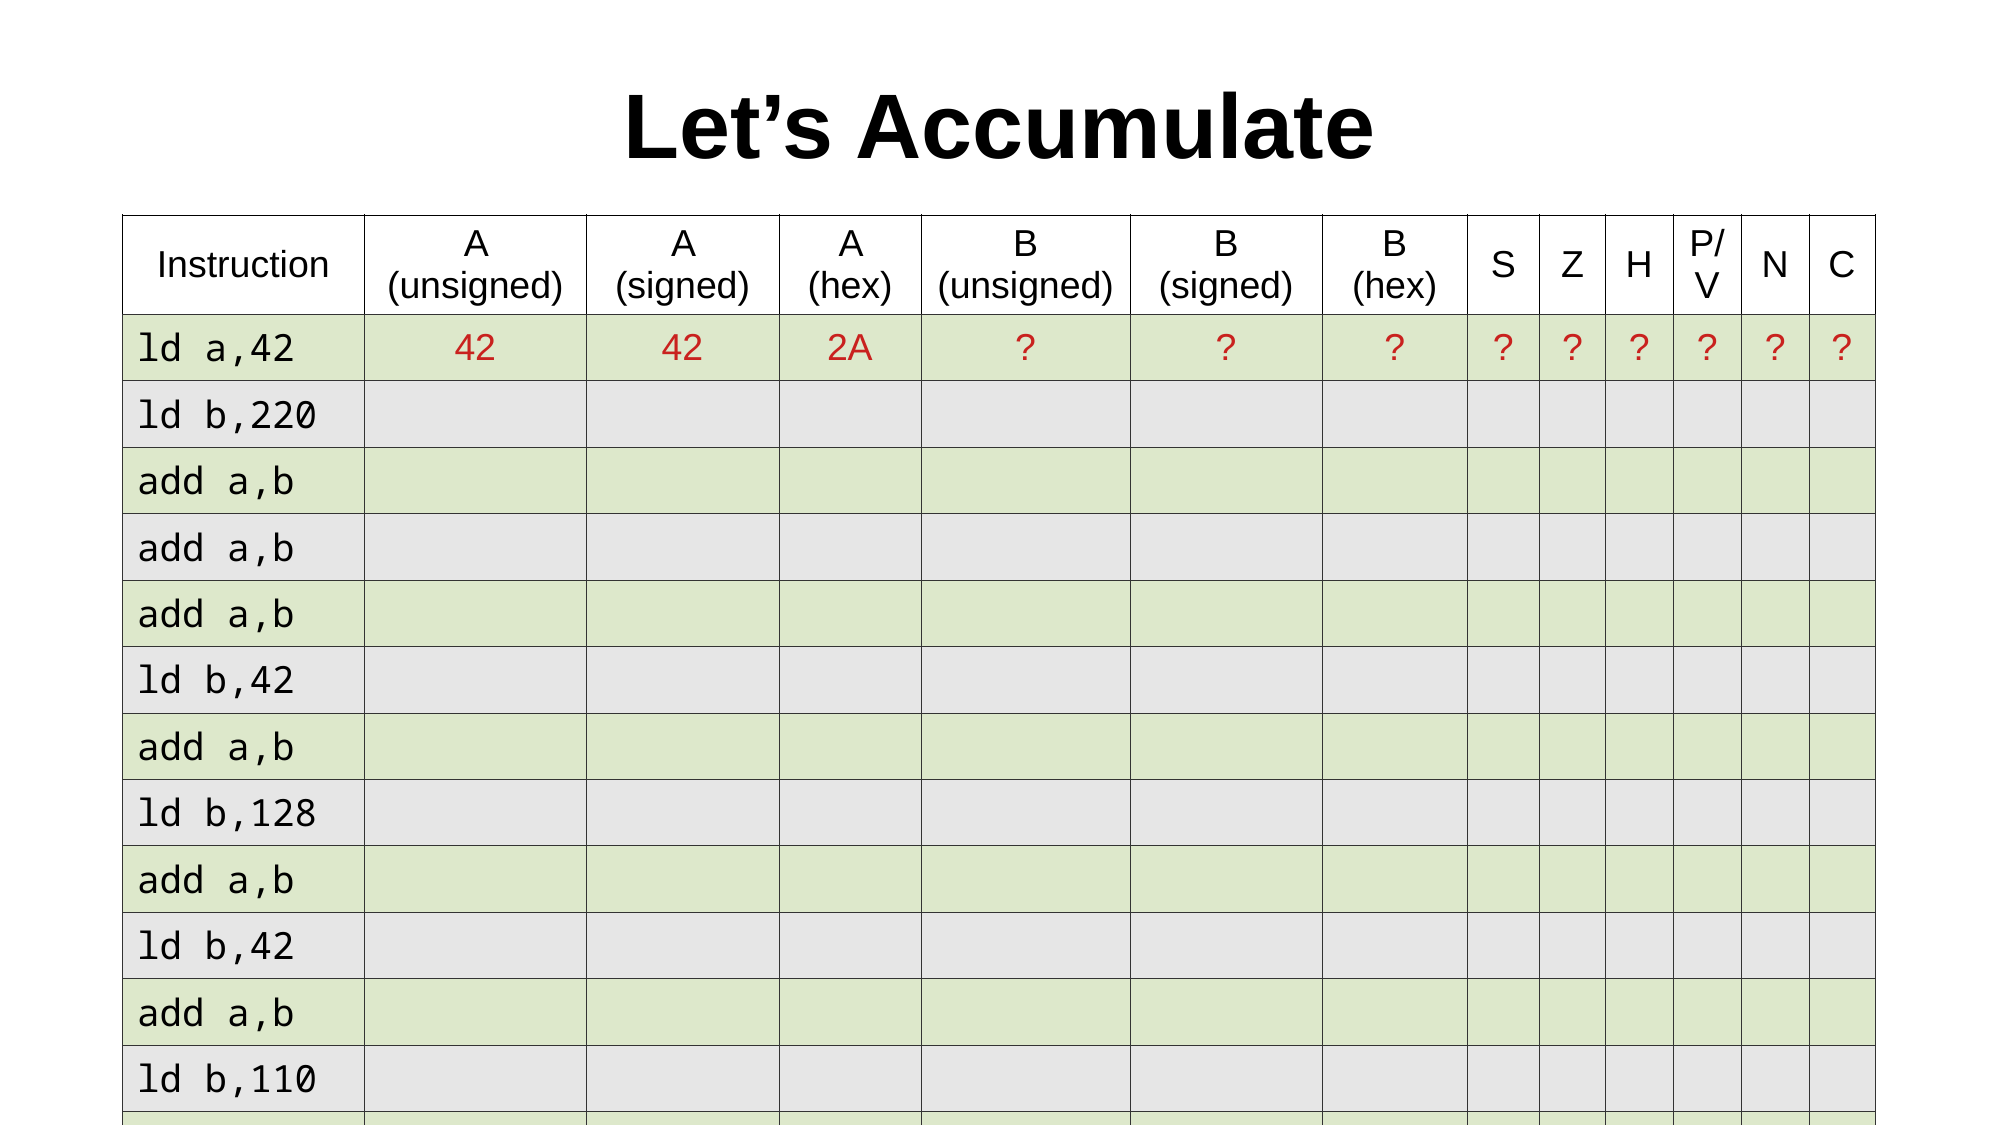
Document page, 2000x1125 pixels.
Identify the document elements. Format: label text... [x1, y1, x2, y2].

table_cell [587, 714, 779, 779]
table_cell [1606, 1112, 1673, 1125]
table_cell [1131, 381, 1322, 447]
table_cell [365, 714, 586, 779]
table_cell add a,b [123, 448, 364, 513]
table_cell [1810, 381, 1875, 447]
table_cell [1606, 381, 1673, 447]
table_cell [1810, 979, 1875, 1045]
table_cell [1323, 913, 1467, 978]
table_cell [1540, 514, 1605, 580]
table_cell ? [922, 315, 1130, 380]
table_cell [365, 448, 586, 513]
table_cell [1742, 846, 1809, 912]
table_cell [1540, 1046, 1605, 1111]
table_header H [1606, 216, 1673, 314]
table_header N [1742, 216, 1809, 314]
table_cell [1606, 448, 1673, 513]
table_cell 42 [587, 315, 779, 380]
table_cell [1810, 514, 1875, 580]
table_header B (unsigned) [922, 216, 1130, 314]
table_cell ? [1810, 315, 1875, 380]
table_cell ld b,42 [123, 647, 364, 713]
table_cell [1131, 514, 1322, 580]
table_cell 42 [365, 315, 586, 380]
table_cell [1540, 581, 1605, 646]
table_cell [1810, 913, 1875, 978]
table_cell ? [1540, 315, 1605, 380]
table_cell [1810, 846, 1875, 912]
table_cell [780, 581, 921, 646]
table_cell [365, 780, 586, 845]
table_cell ld b,110 [123, 1046, 364, 1111]
table_cell [1323, 581, 1467, 646]
table_cell [1468, 846, 1539, 912]
table_cell [1810, 581, 1875, 646]
table_cell add a,b [123, 1112, 364, 1125]
table_cell [1810, 448, 1875, 513]
table_cell [922, 448, 1130, 513]
table_cell add a,b [123, 979, 364, 1045]
table_cell [1810, 780, 1875, 845]
table_cell [1810, 1046, 1875, 1111]
table_cell [1131, 846, 1322, 912]
table_cell [1674, 647, 1741, 713]
table_cell [1131, 780, 1322, 845]
table_cell [1540, 846, 1605, 912]
table_cell [780, 448, 921, 513]
table_cell add a,b [123, 514, 364, 580]
table_cell [1540, 1112, 1605, 1125]
table_cell ? [1131, 315, 1322, 380]
table_cell [1674, 979, 1741, 1045]
table_cell ? [1606, 315, 1673, 380]
table_cell [1468, 448, 1539, 513]
table_cell [922, 381, 1130, 447]
table_cell [1323, 979, 1467, 1045]
table_cell [780, 979, 921, 1045]
table_cell [1468, 1046, 1539, 1111]
table_cell [1606, 979, 1673, 1045]
table_cell [922, 780, 1130, 845]
table_cell [1606, 913, 1673, 978]
table_cell [1323, 514, 1467, 580]
table_cell [587, 448, 779, 513]
table_cell [587, 581, 779, 646]
table_cell [1323, 381, 1467, 447]
table_cell [780, 647, 921, 713]
table_cell [922, 979, 1130, 1045]
table_cell [587, 846, 779, 912]
table_cell [1540, 979, 1605, 1045]
table_cell [922, 647, 1130, 713]
table_cell [1323, 780, 1467, 845]
table_cell [1742, 581, 1809, 646]
table_cell [1742, 714, 1809, 779]
table_cell [587, 1112, 779, 1125]
table_cell [1742, 1112, 1809, 1125]
table_cell ld b,220 [123, 381, 364, 447]
table_cell [1810, 1112, 1875, 1125]
table_header A (signed) [587, 216, 779, 314]
table_cell [1606, 647, 1673, 713]
table_header Z [1540, 216, 1605, 314]
table_cell [1674, 514, 1741, 580]
table_cell [1810, 647, 1875, 713]
table_cell add a,b [123, 846, 364, 912]
table_cell [1674, 780, 1741, 845]
table_cell [1131, 448, 1322, 513]
table_cell ? [1468, 315, 1539, 380]
table_cell [365, 647, 586, 713]
table_cell [1323, 714, 1467, 779]
table_cell [1742, 647, 1809, 713]
table_cell [1131, 1046, 1322, 1111]
table_cell [1323, 448, 1467, 513]
table_cell ? [1674, 315, 1741, 380]
table_cell [780, 714, 921, 779]
table_cell ? [1323, 315, 1467, 380]
table_cell [1323, 647, 1467, 713]
title Let’s Accumulate [137, 18, 1862, 215]
table_cell [365, 1046, 586, 1111]
table_cell [1540, 780, 1605, 845]
table_cell [1742, 1046, 1809, 1111]
table_cell [365, 381, 586, 447]
table_cell ld a,42 [123, 315, 364, 380]
table_cell [780, 381, 921, 447]
table_cell ? [1742, 315, 1809, 380]
table_cell [922, 1112, 1130, 1125]
table_cell [587, 647, 779, 713]
table_cell [780, 1046, 921, 1111]
table_cell [1540, 714, 1605, 779]
table_cell [1674, 581, 1741, 646]
table_cell [922, 1046, 1130, 1111]
table_cell [1468, 714, 1539, 779]
table_header S [1468, 216, 1539, 314]
table_cell [922, 514, 1130, 580]
table_cell [1606, 846, 1673, 912]
table_cell [1131, 647, 1322, 713]
table_cell [1468, 647, 1539, 713]
table_cell [1674, 448, 1741, 513]
table_cell [922, 581, 1130, 646]
table_cell [587, 780, 779, 845]
table_cell [1742, 780, 1809, 845]
table_cell [1468, 381, 1539, 447]
table_cell [1674, 714, 1741, 779]
table_header A (unsigned) [365, 216, 586, 314]
table_cell [1540, 647, 1605, 713]
table_cell [587, 514, 779, 580]
table_header P/V [1674, 216, 1741, 314]
table_header A (hex) [780, 216, 921, 314]
table_cell [1131, 1112, 1322, 1125]
table_cell [1742, 979, 1809, 1045]
table_cell add a,b [123, 581, 364, 646]
table_cell [1468, 780, 1539, 845]
table_cell [1606, 581, 1673, 646]
table_header B (signed) [1131, 216, 1322, 314]
table_cell add a,b [123, 714, 364, 779]
table_cell [1674, 913, 1741, 978]
table_cell [1131, 913, 1322, 978]
table_cell [780, 514, 921, 580]
table_header B (hex) [1323, 216, 1467, 314]
table_cell 2A [780, 315, 921, 380]
table_cell [1540, 448, 1605, 513]
table_cell ld b,128 [123, 780, 364, 845]
table_cell [1540, 913, 1605, 978]
table_header Instruction [123, 216, 364, 314]
table_cell [1468, 581, 1539, 646]
table_cell [1323, 1112, 1467, 1125]
table_cell [1606, 514, 1673, 580]
table_cell [780, 1112, 921, 1125]
table_cell ld b,42 [123, 913, 364, 978]
table_cell [780, 780, 921, 845]
table_cell [1742, 381, 1809, 447]
table_cell [1468, 1112, 1539, 1125]
table_cell [587, 381, 779, 447]
table_cell [1742, 448, 1809, 513]
table_cell [780, 913, 921, 978]
table_cell [587, 1046, 779, 1111]
table_cell [365, 514, 586, 580]
table_cell [1131, 714, 1322, 779]
table_cell [365, 581, 586, 646]
table_cell [1468, 913, 1539, 978]
table_cell [365, 979, 586, 1045]
table_cell [1468, 514, 1539, 580]
table_cell [922, 913, 1130, 978]
table_cell [780, 846, 921, 912]
table_cell [365, 913, 586, 978]
table_cell [1606, 714, 1673, 779]
table_cell [587, 979, 779, 1045]
table_cell [1131, 979, 1322, 1045]
table_cell [922, 846, 1130, 912]
table_cell [1674, 846, 1741, 912]
table_cell [1468, 979, 1539, 1045]
table_header C [1810, 216, 1875, 314]
table_cell [1742, 514, 1809, 580]
table_cell [1674, 381, 1741, 447]
table_cell [1810, 714, 1875, 779]
table_cell [1323, 846, 1467, 912]
table_cell [365, 1112, 586, 1125]
table_cell [922, 714, 1130, 779]
table_cell [1323, 1046, 1467, 1111]
table_cell [1742, 913, 1809, 978]
table_cell [365, 846, 586, 912]
table_cell [1674, 1112, 1741, 1125]
table_cell [1540, 381, 1605, 447]
table_cell [587, 913, 779, 978]
table_cell [1606, 1046, 1673, 1111]
table_cell [1131, 581, 1322, 646]
table_cell [1606, 780, 1673, 845]
table_cell [1674, 1046, 1741, 1111]
